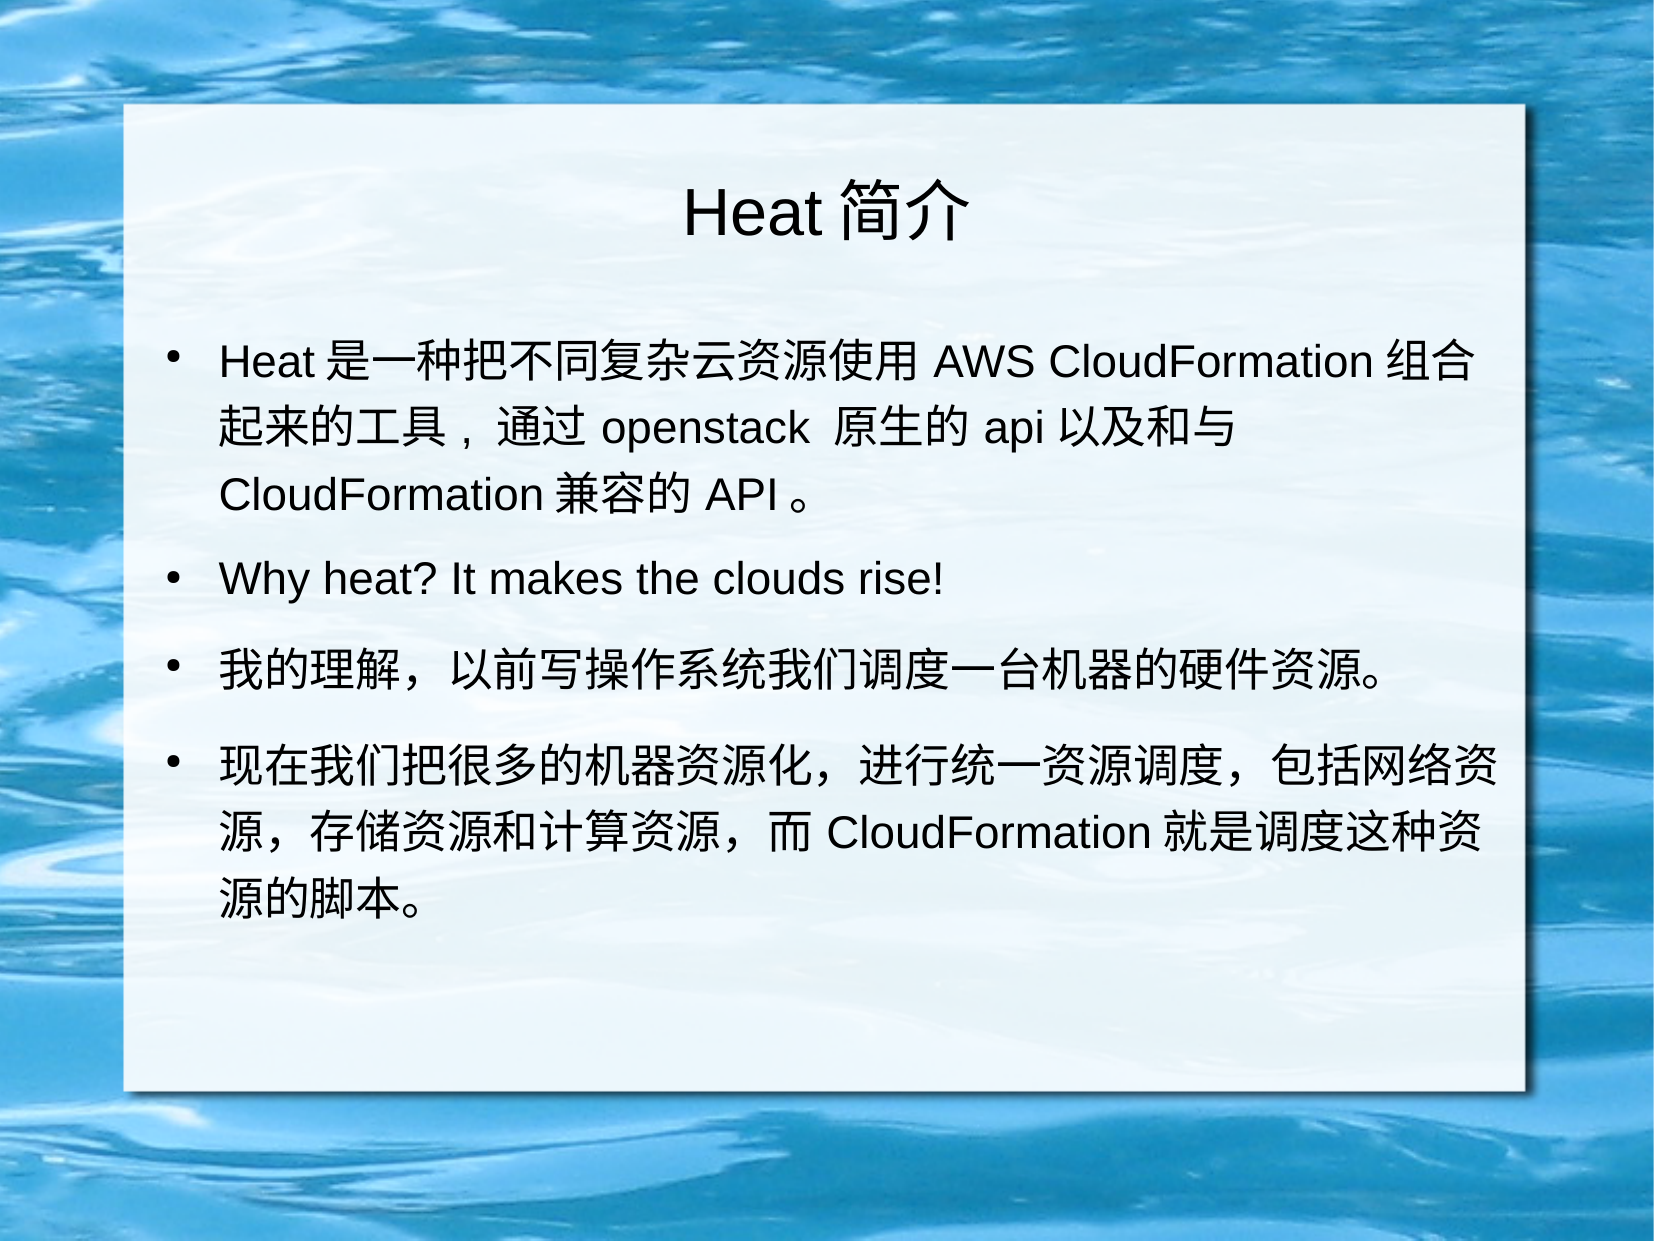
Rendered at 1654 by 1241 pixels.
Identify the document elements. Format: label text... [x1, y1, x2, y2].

list Heat是一种把不同复杂云资源使用AWS CloudFormation组合起来的工具, 通过openstack 原生的api以及和与CloudFormation兼容的API。 Why heat? It makes the clouds rise! 我的理解，以前写操作系统我们调度一台机器的硬件资源。 现在我们把很多的机器资源化，进行统一资源调度，包括网络资源，存储资源和计算资源，而CloudFormation就是调度这种资源的脚本。 [147, 324, 1506, 1030]
picture [0, 0, 1654, 1241]
title Heat简介 [147, 118, 1506, 296]
